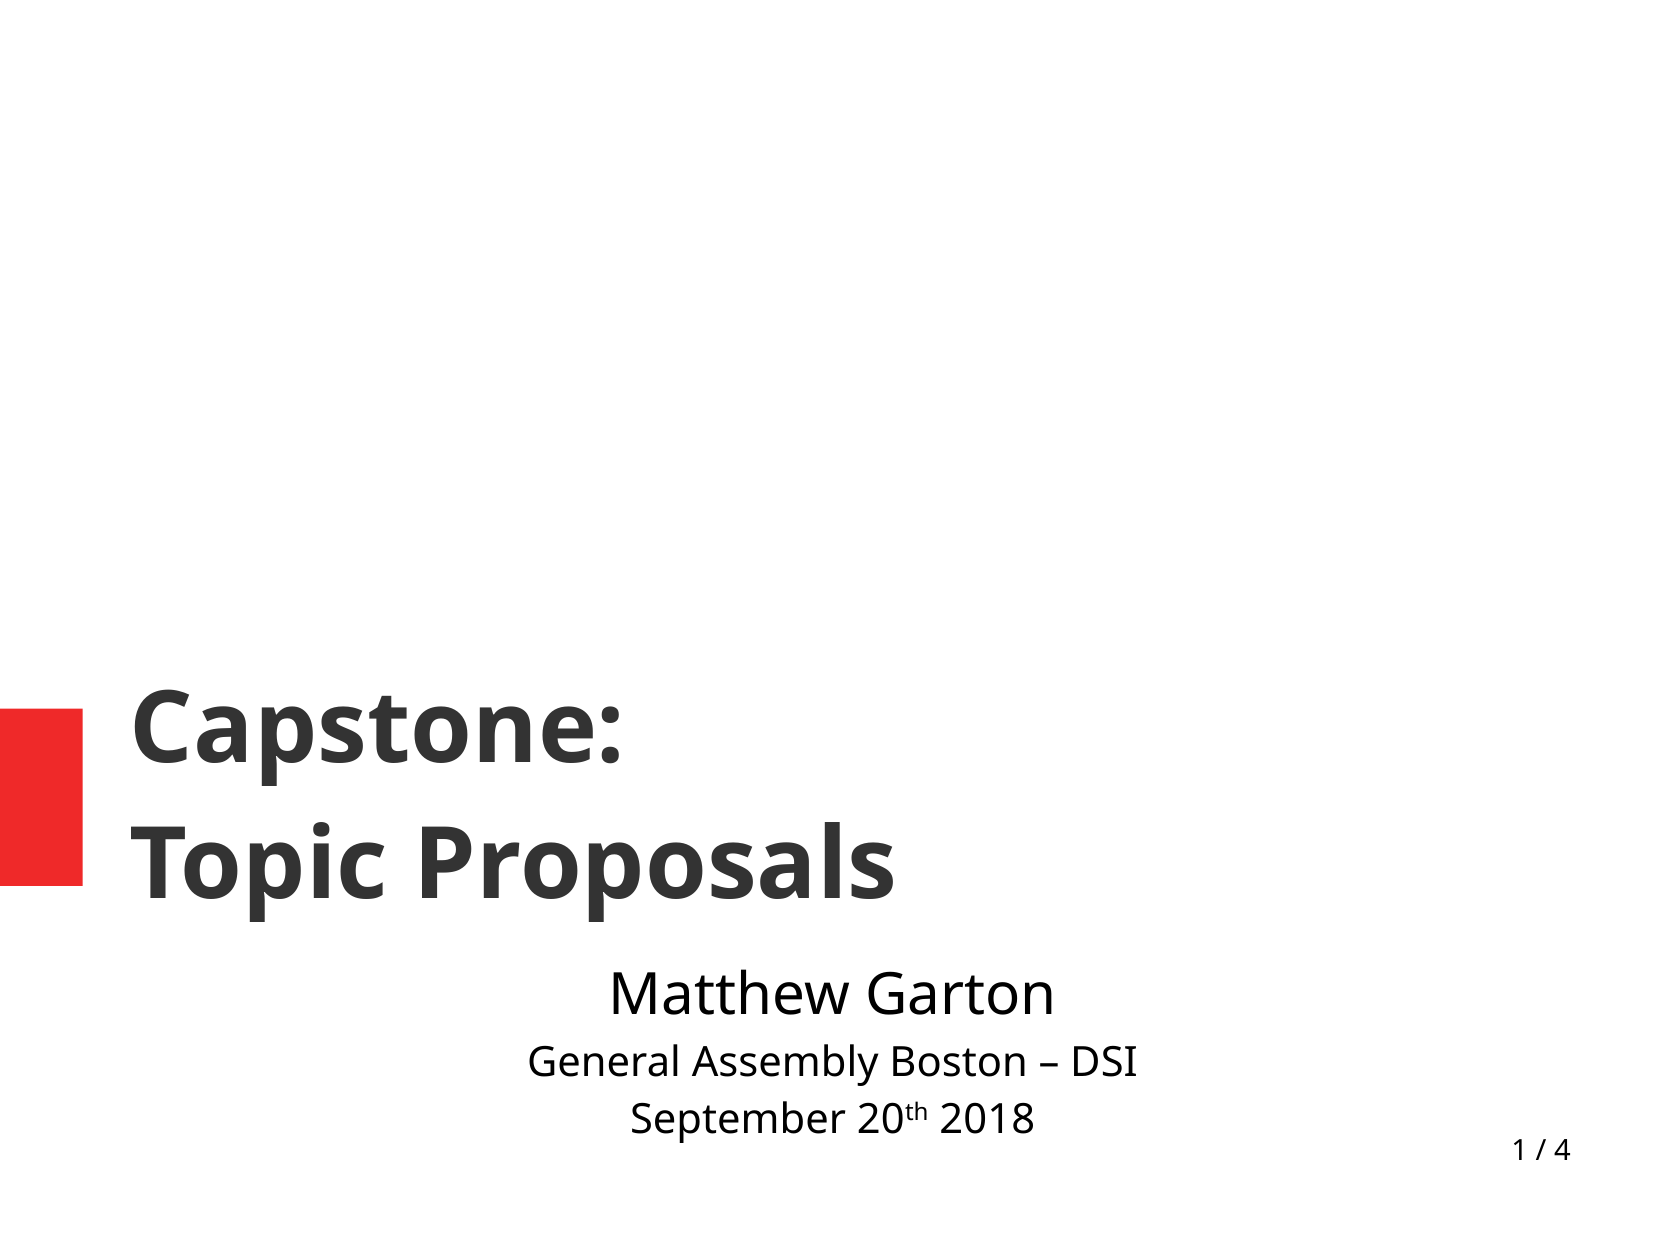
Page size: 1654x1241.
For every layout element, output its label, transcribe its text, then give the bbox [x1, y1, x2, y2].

title Capstone: Topic Proposals [129, 655, 1536, 928]
subtitle Matthew Garton General Assembly Boston – DSI September 20th 2018 [129, 966, 1536, 1133]
